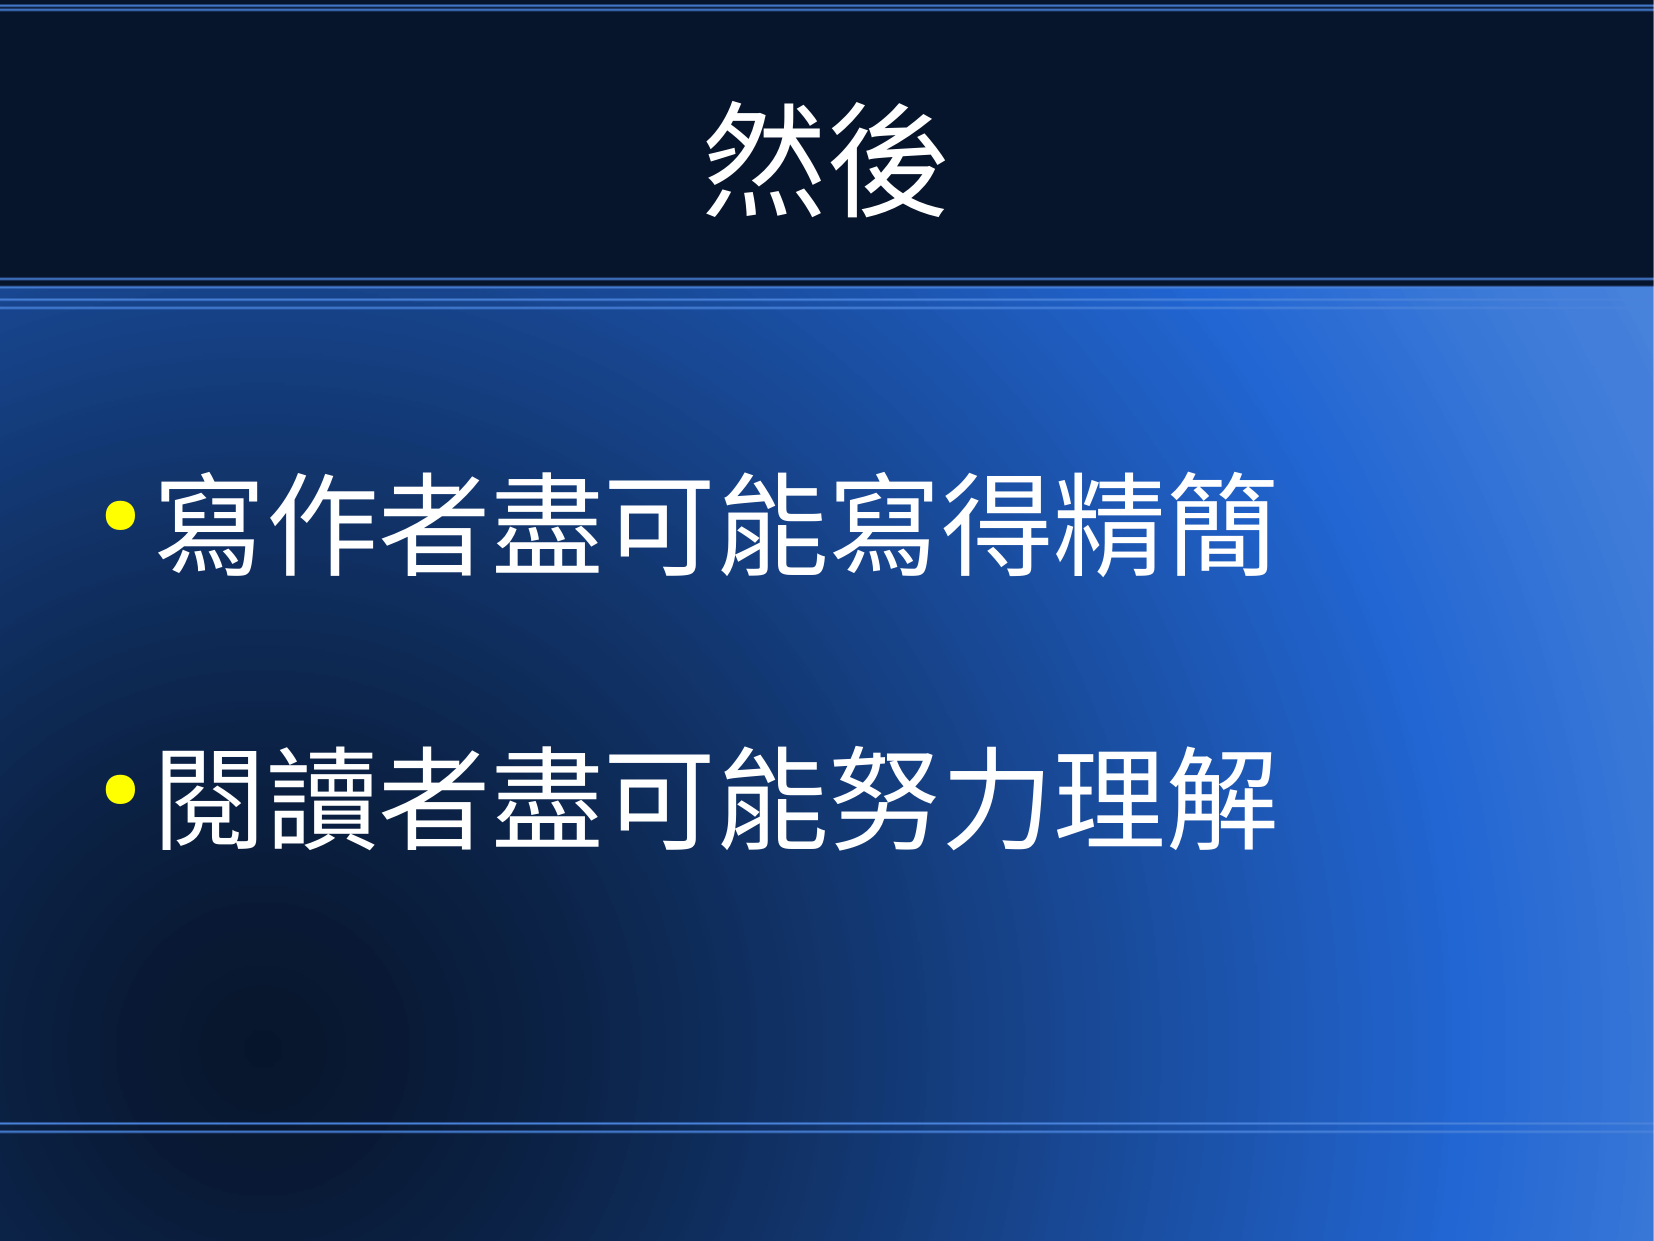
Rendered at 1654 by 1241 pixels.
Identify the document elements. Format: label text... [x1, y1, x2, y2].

list 寫作者盡可能寫得精簡 閱讀者盡可能努力理解 [82, 355, 1571, 1241]
picture [0, 0, 1654, 1241]
title 然後 [82, 49, 1571, 257]
